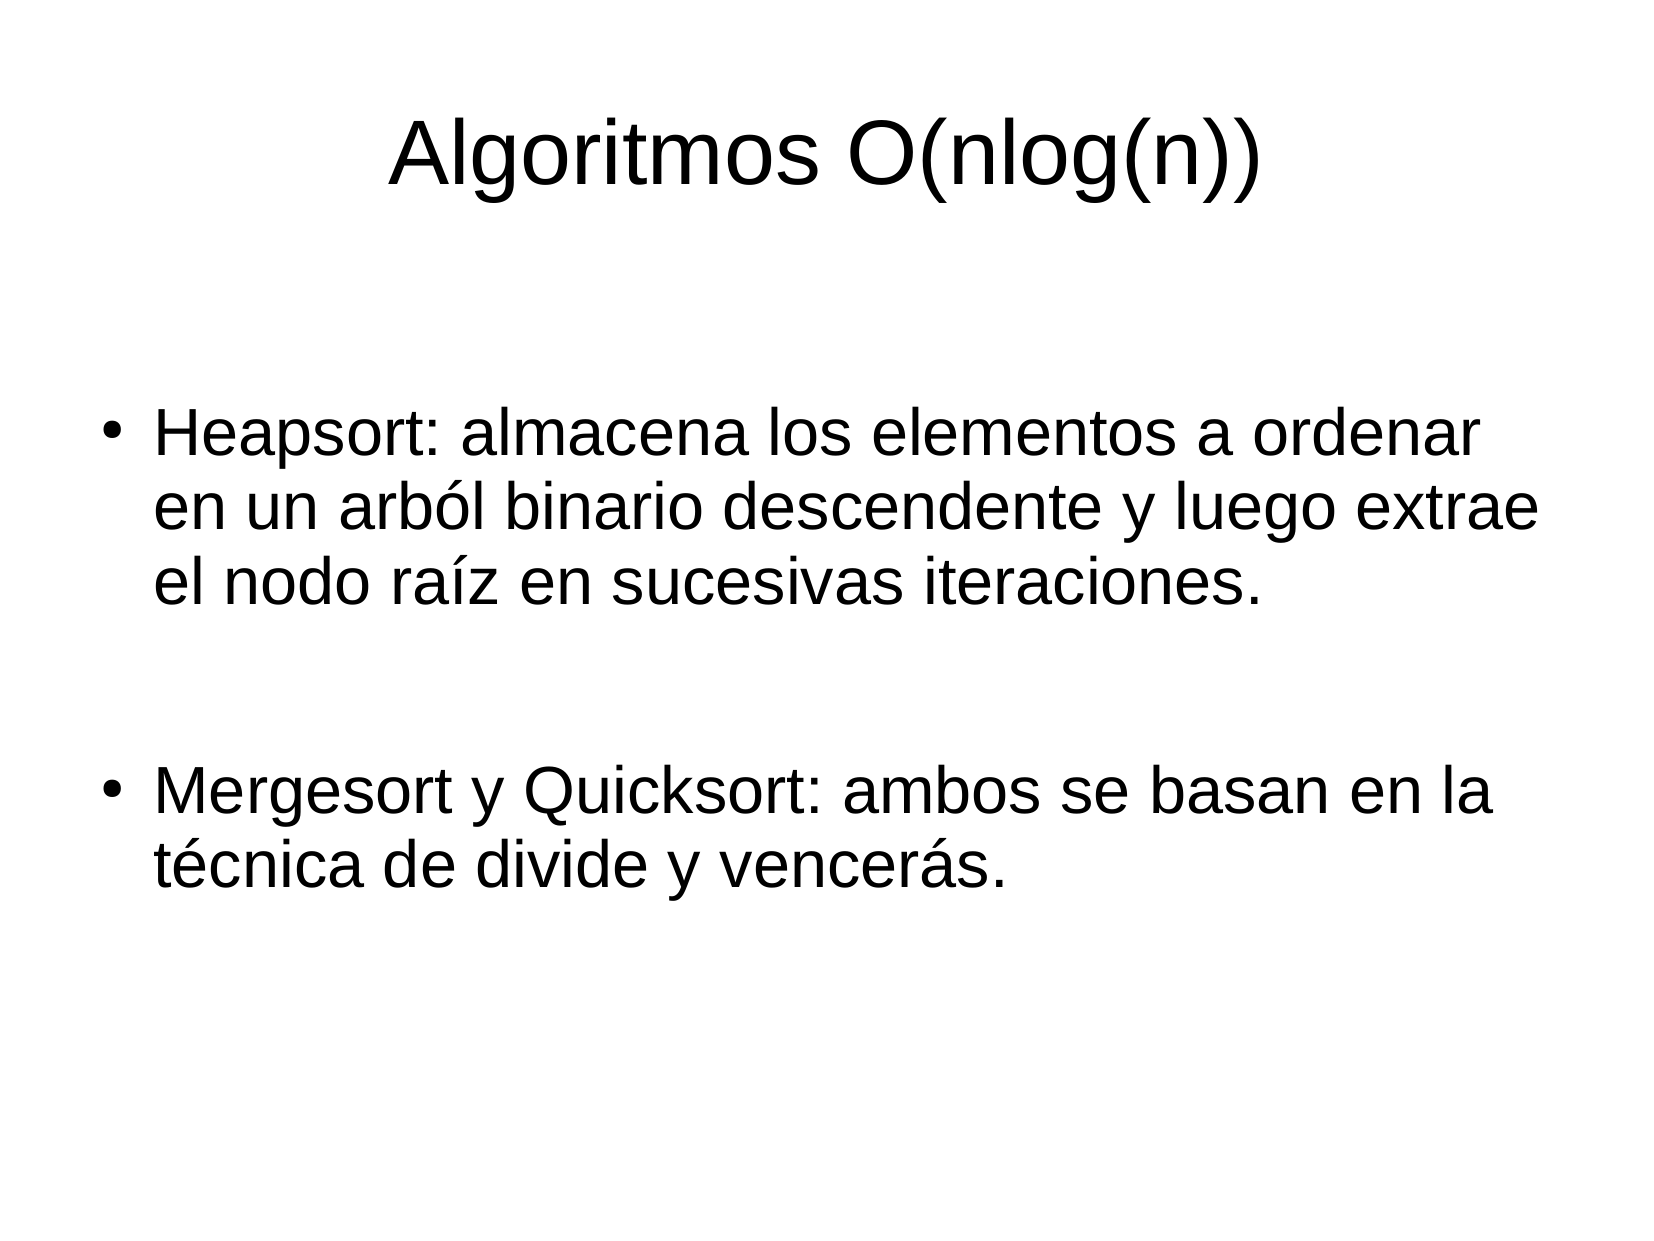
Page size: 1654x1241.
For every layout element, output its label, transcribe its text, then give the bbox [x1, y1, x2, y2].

title Algoritmos O(nlog(n)) [82, 49, 1571, 257]
list Heapsort: almacena los elementos a ordenar en un arból binario descendente y luego extrae el nodo raíz en sucesivas iteraciones. Mergesort y Quicksort: ambos se basan en la técnica de divide y vencerás. [82, 290, 1571, 1010]
